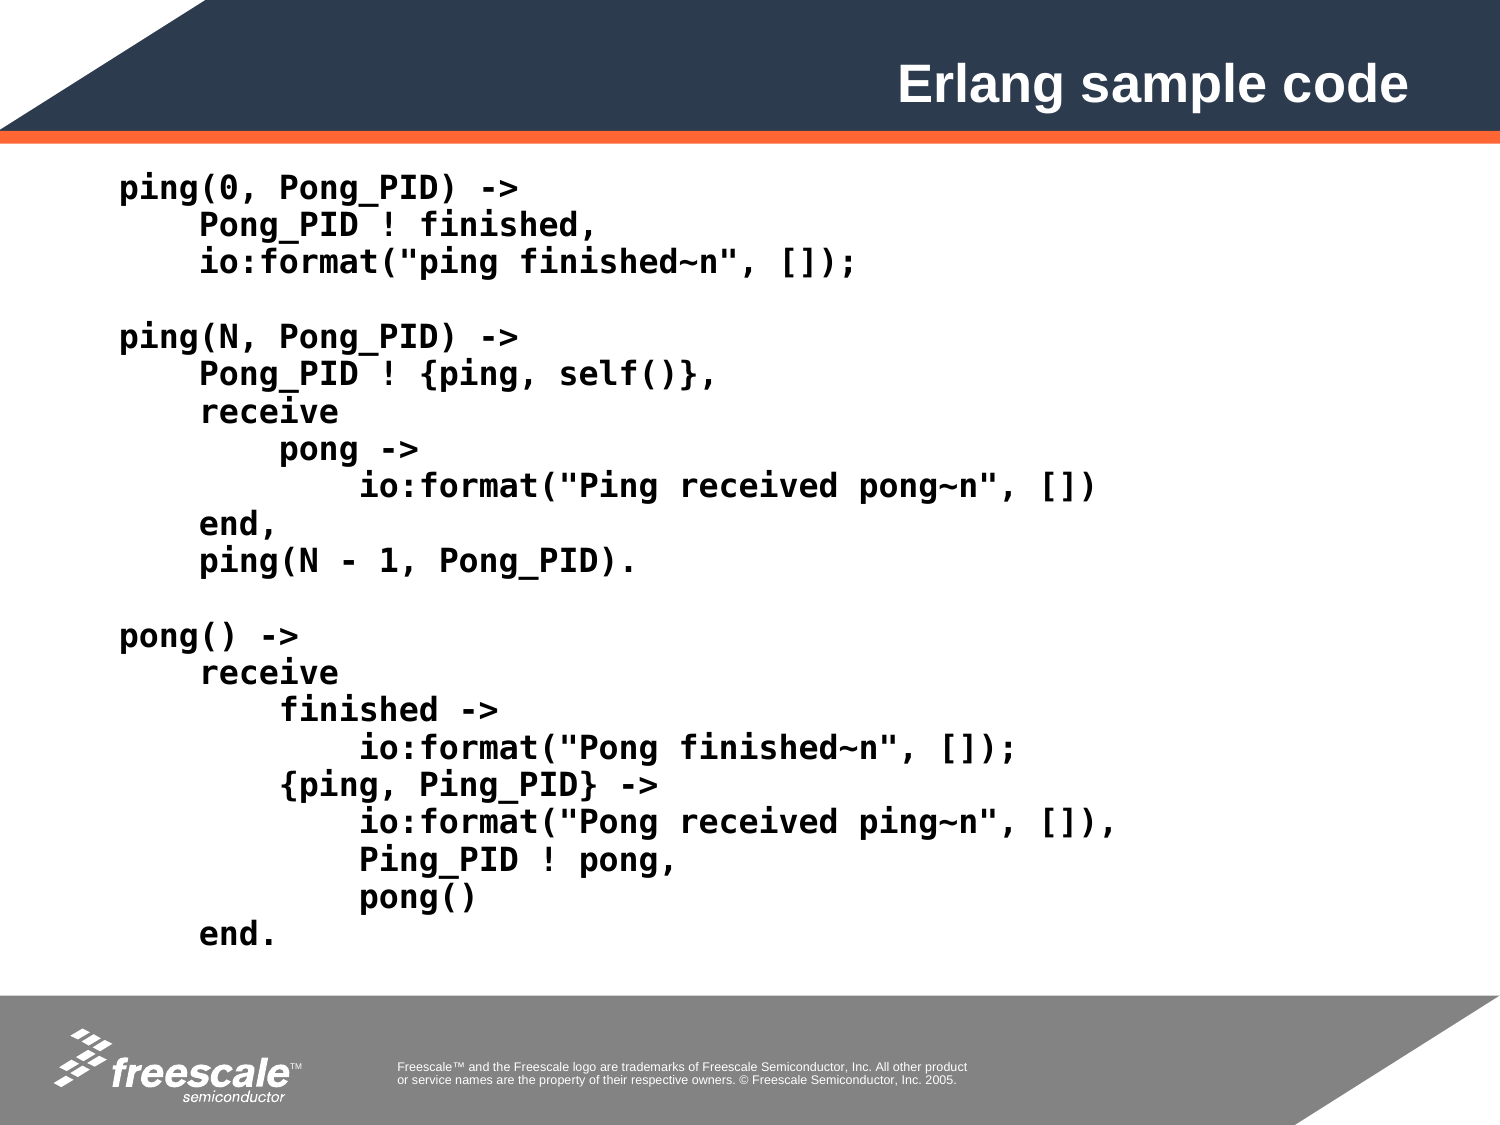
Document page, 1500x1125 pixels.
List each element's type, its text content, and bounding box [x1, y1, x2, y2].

list ping(0, Pong_PID) -> Pong_PID ! finished, io:format("ping finished~n", []); ping(N, Pong_PID) -> Pong_PID ! {ping, self()}, receive pong -> io:format("Ping received pong~n", []) end, ping(N - 1, Pong_PID). pong() -> receive finished -> io:format("Pong finished~n", []); {ping, Ping_PID} -> io:format("Pong received ping~n", []), Ping_PID ! pong, pong() end. [104, 161, 1455, 990]
title Erlang sample code [75, 27, 1426, 146]
